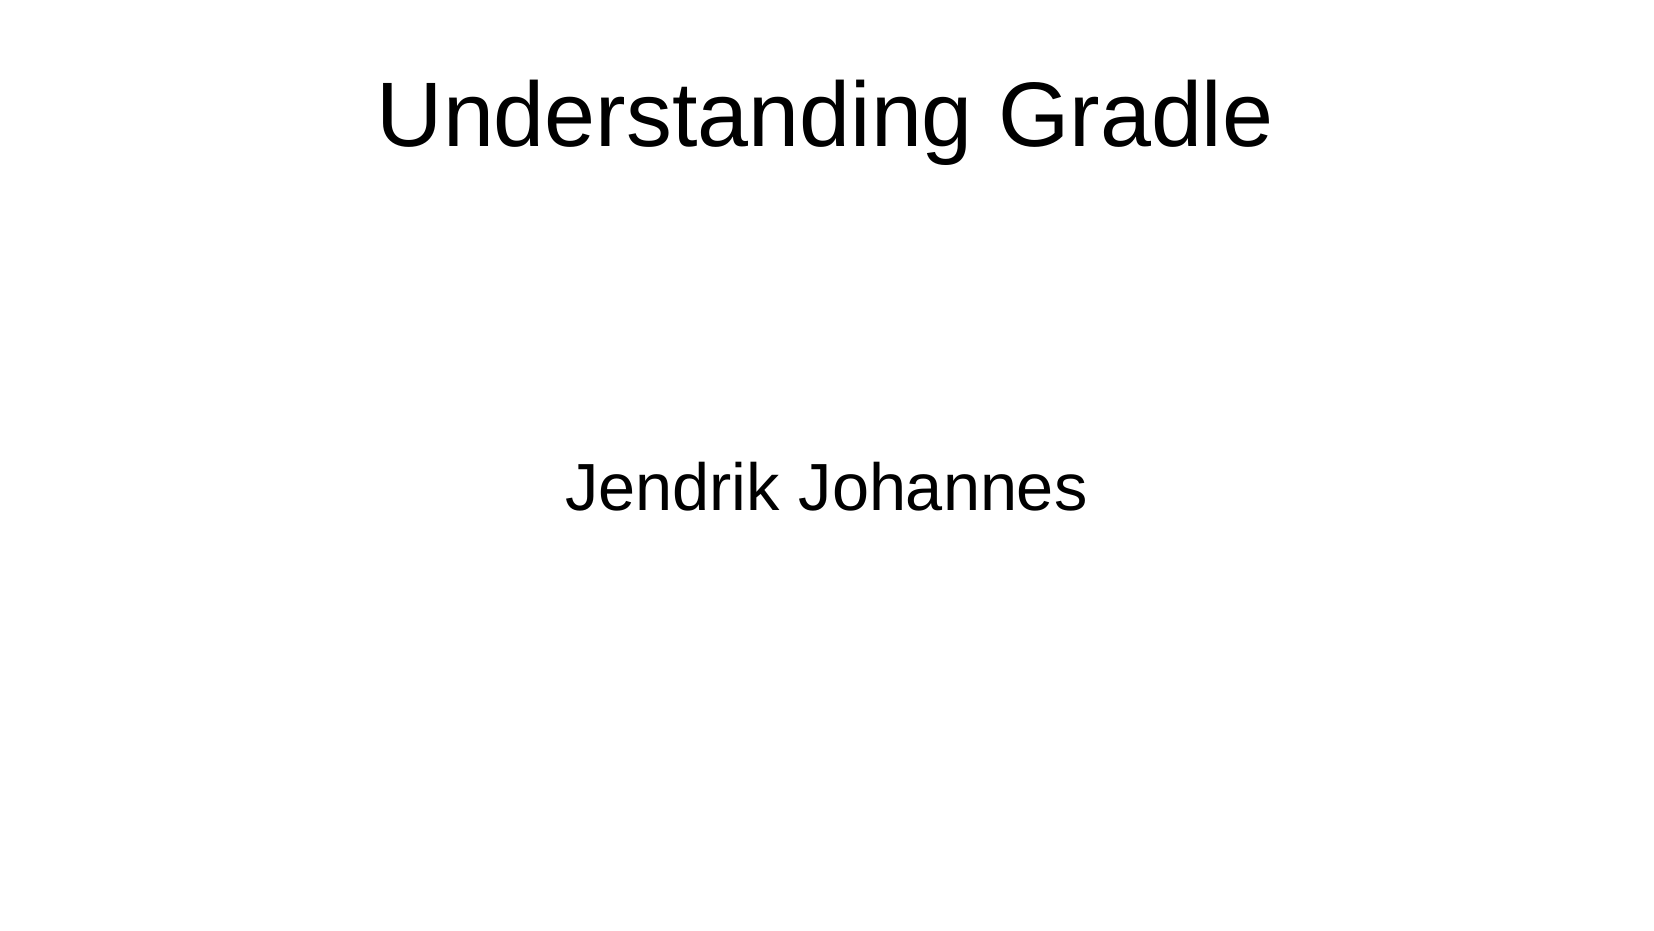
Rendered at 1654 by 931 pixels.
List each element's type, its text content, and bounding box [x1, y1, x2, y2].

subtitle Jendrik Johannes [82, 217, 1571, 758]
title Understanding Gradle [82, 37, 1571, 193]
